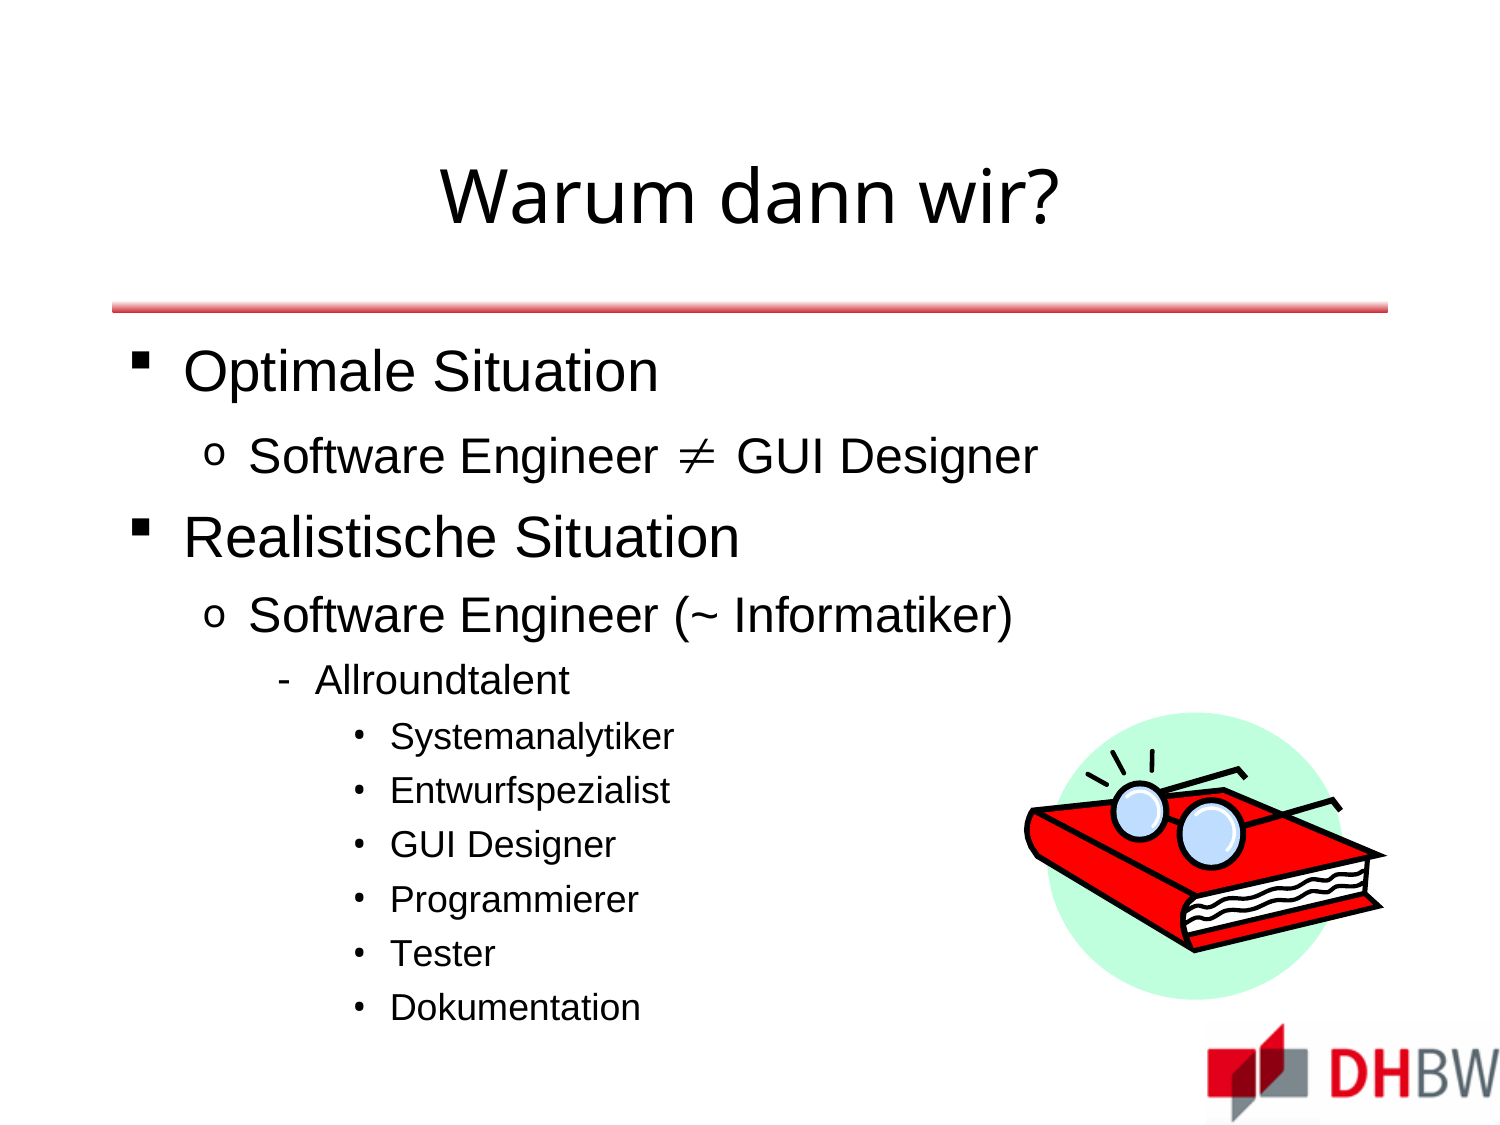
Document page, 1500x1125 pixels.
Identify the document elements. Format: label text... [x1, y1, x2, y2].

title Warum dann wir? [112, 99, 1388, 288]
list Optimale Situation Software Engineer  GUI Designer Realistische Situation Software Engineer (~ Informatiker) Allroundtalent Systemanalytiker Entwurfspezialist GUI Designer Programmierer Tester Dokumentation [112, 324, 1388, 1051]
picture [1206, 1021, 1500, 1125]
picture [1012, 712, 1388, 1000]
